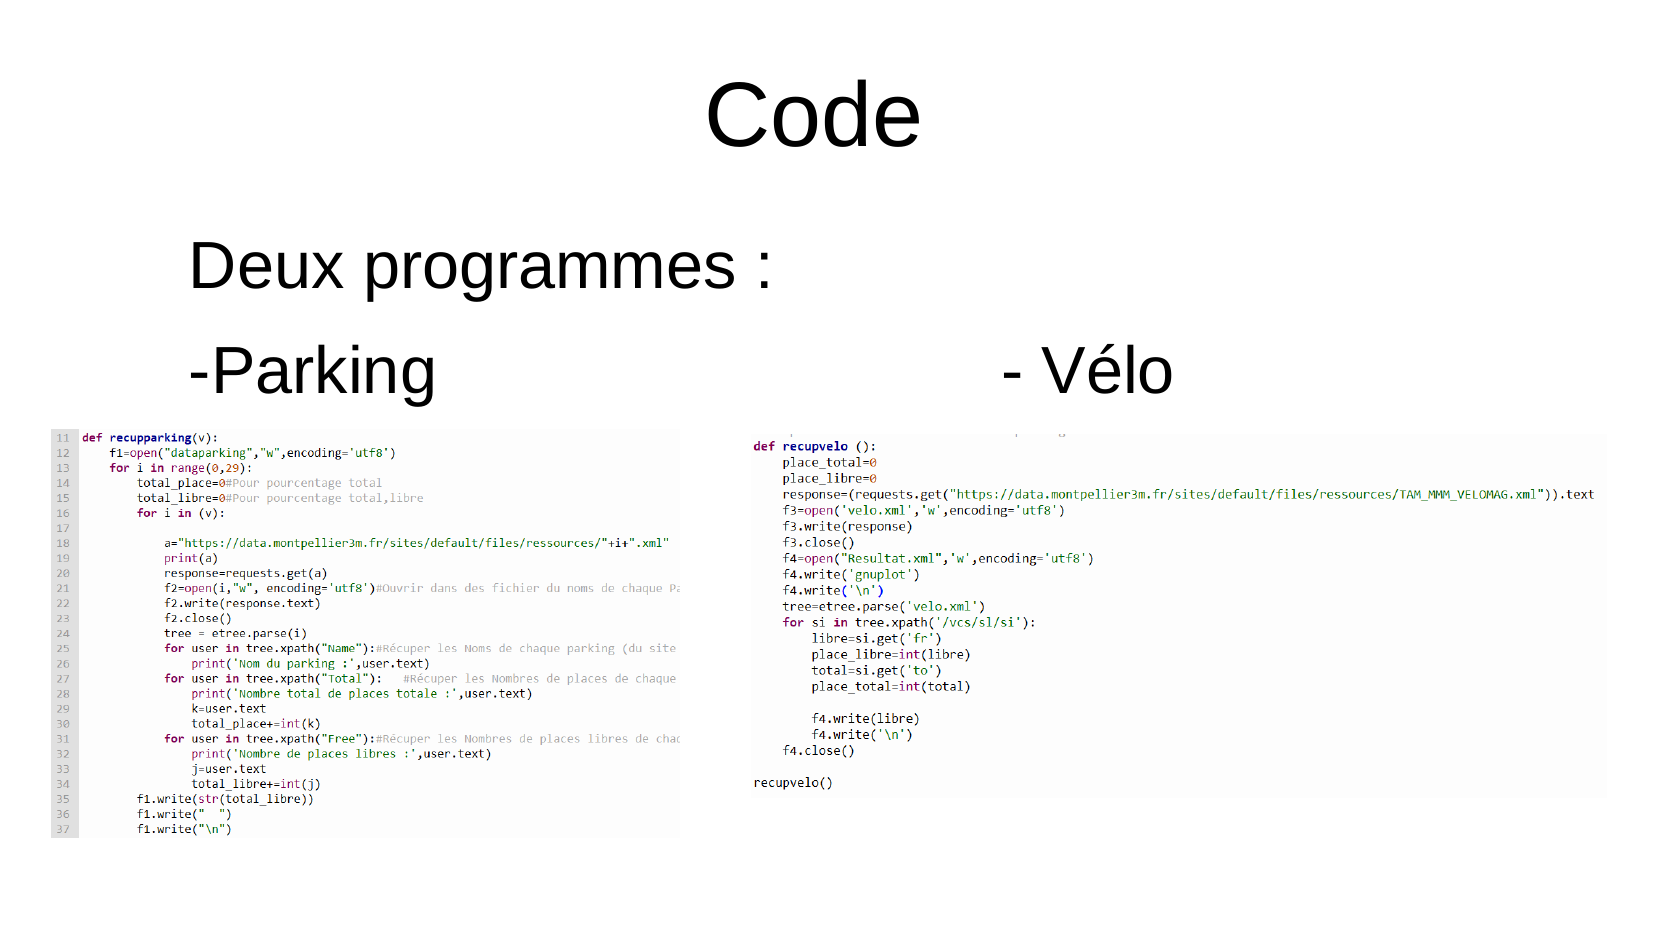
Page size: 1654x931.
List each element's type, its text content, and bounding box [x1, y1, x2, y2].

picture [51, 429, 680, 838]
title Code [82, 37, 1571, 193]
list Deux programmes : -Parking - Vélo [118, 228, 1607, 768]
picture [751, 434, 1607, 798]
